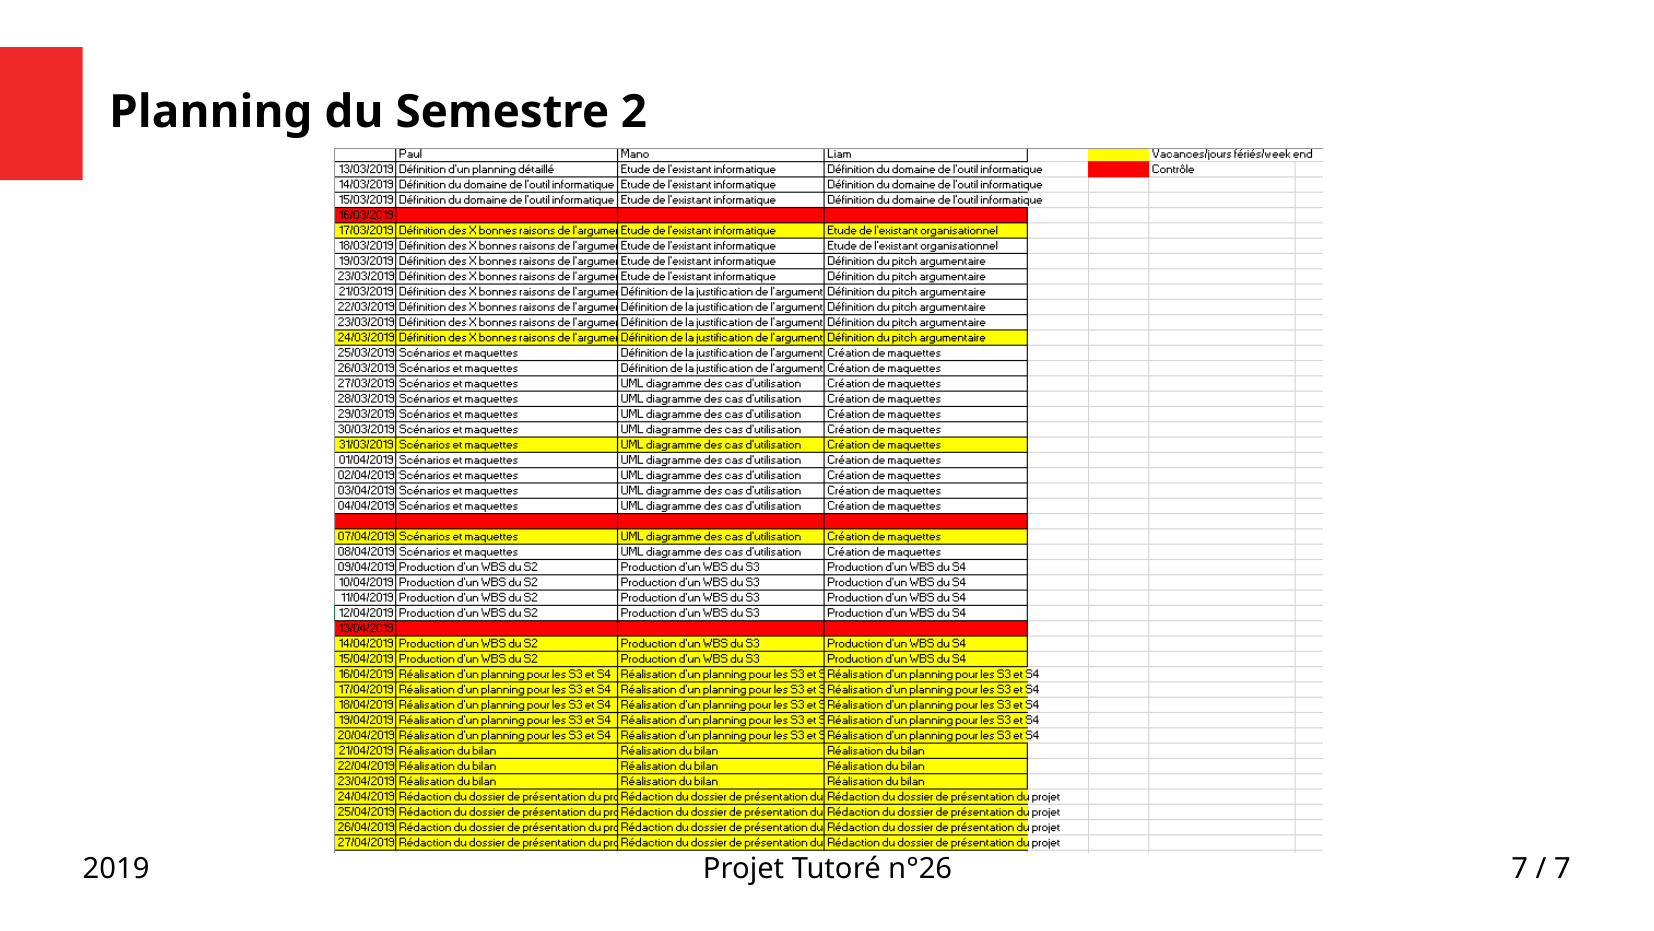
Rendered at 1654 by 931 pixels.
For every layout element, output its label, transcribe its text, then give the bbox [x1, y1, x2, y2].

text_box Planning du Semestre 2 [94, 70, 709, 154]
picture [334, 148, 1323, 853]
